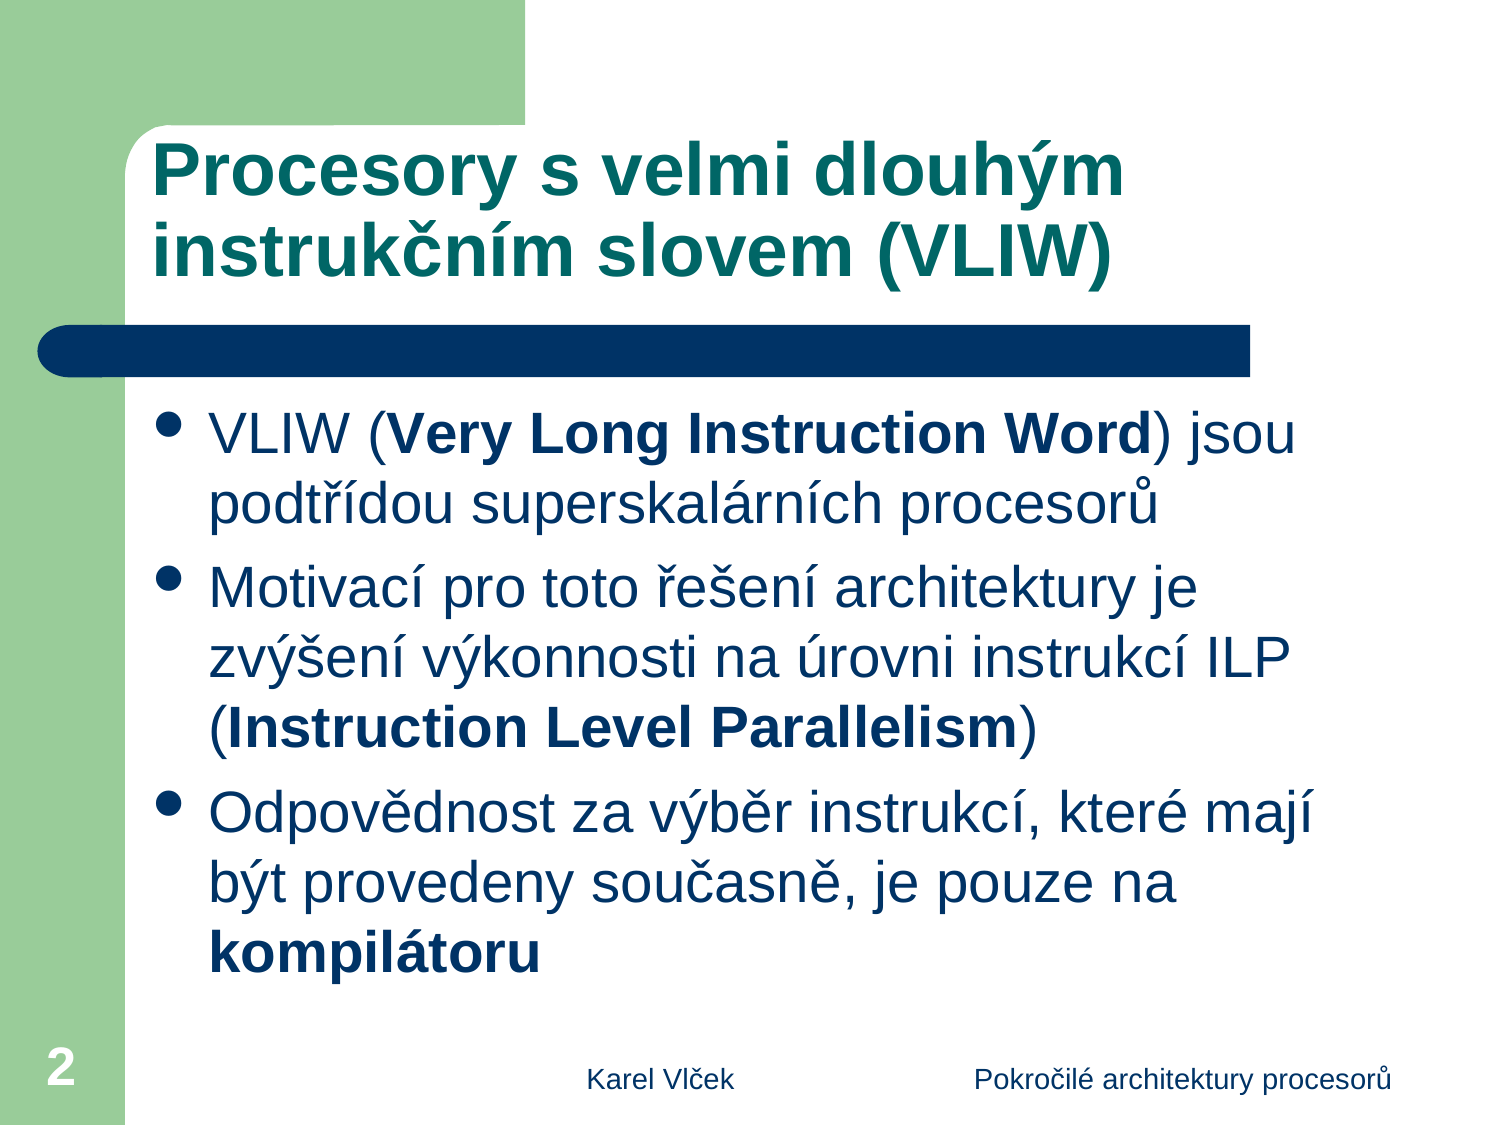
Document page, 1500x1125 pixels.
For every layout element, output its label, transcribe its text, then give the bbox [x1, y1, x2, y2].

list VLIW (Very Long Instruction Word) jsou podtřídou superskalárních procesorů Motivací pro toto řešení architektury je zvýšení výkonnosti na úrovni instrukcí ILP (Instruction Level Parallelism) Odpovědnost za výběr instrukcí, které mají být provedeny současně, je pouze na kompilátoru [137, 387, 1400, 999]
title Procesory s velmi dlouhým instrukčním slovem (VLIW) [136, 123, 1414, 301]
